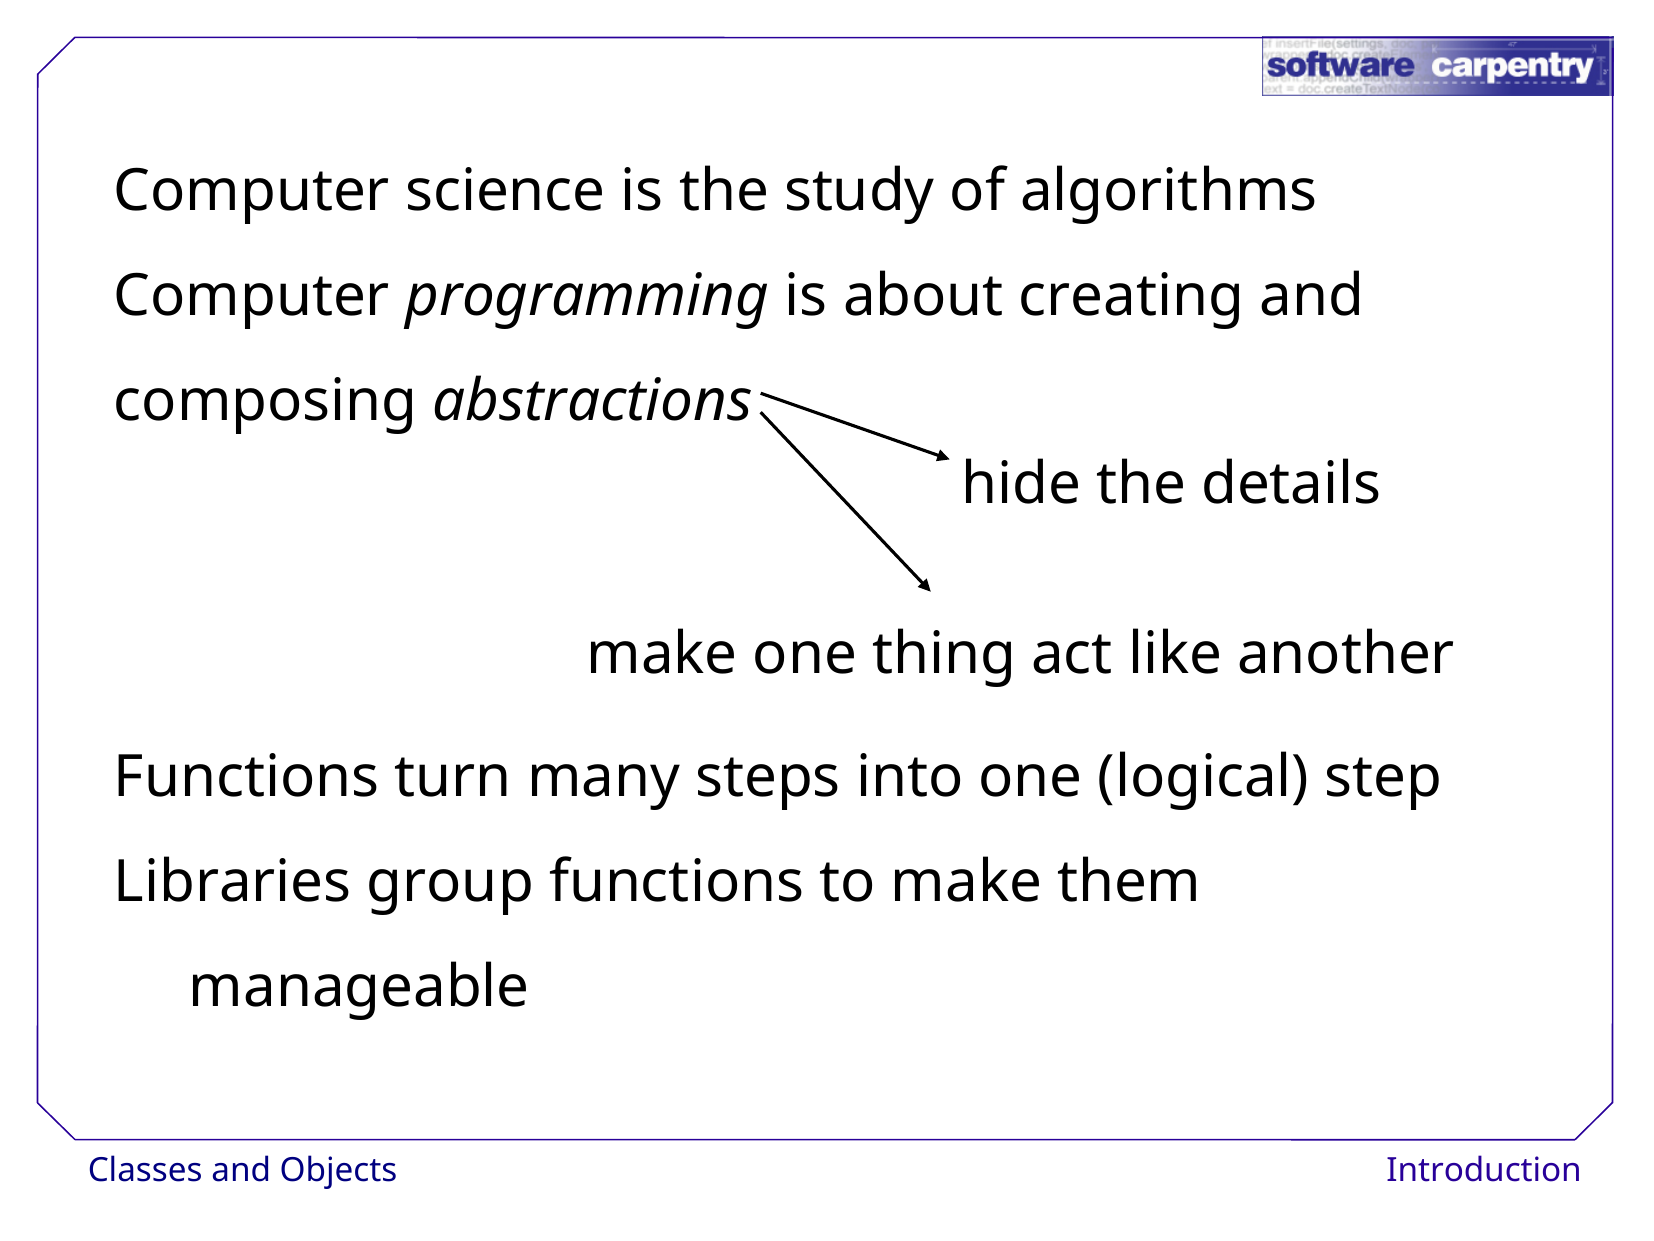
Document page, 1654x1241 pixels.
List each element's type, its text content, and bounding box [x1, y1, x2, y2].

text_box Computer science is the study of algorithms Computer programming is about creating and composing abstractions [99, 109, 1517, 440]
picture [1262, 36, 1614, 96]
text_box hide the details [930, 402, 1413, 523]
text_box Functions turn many steps into one (logical) step Libraries group functions to make them manageable [99, 695, 1517, 1026]
text_box make one thing act like another [552, 572, 1489, 694]
